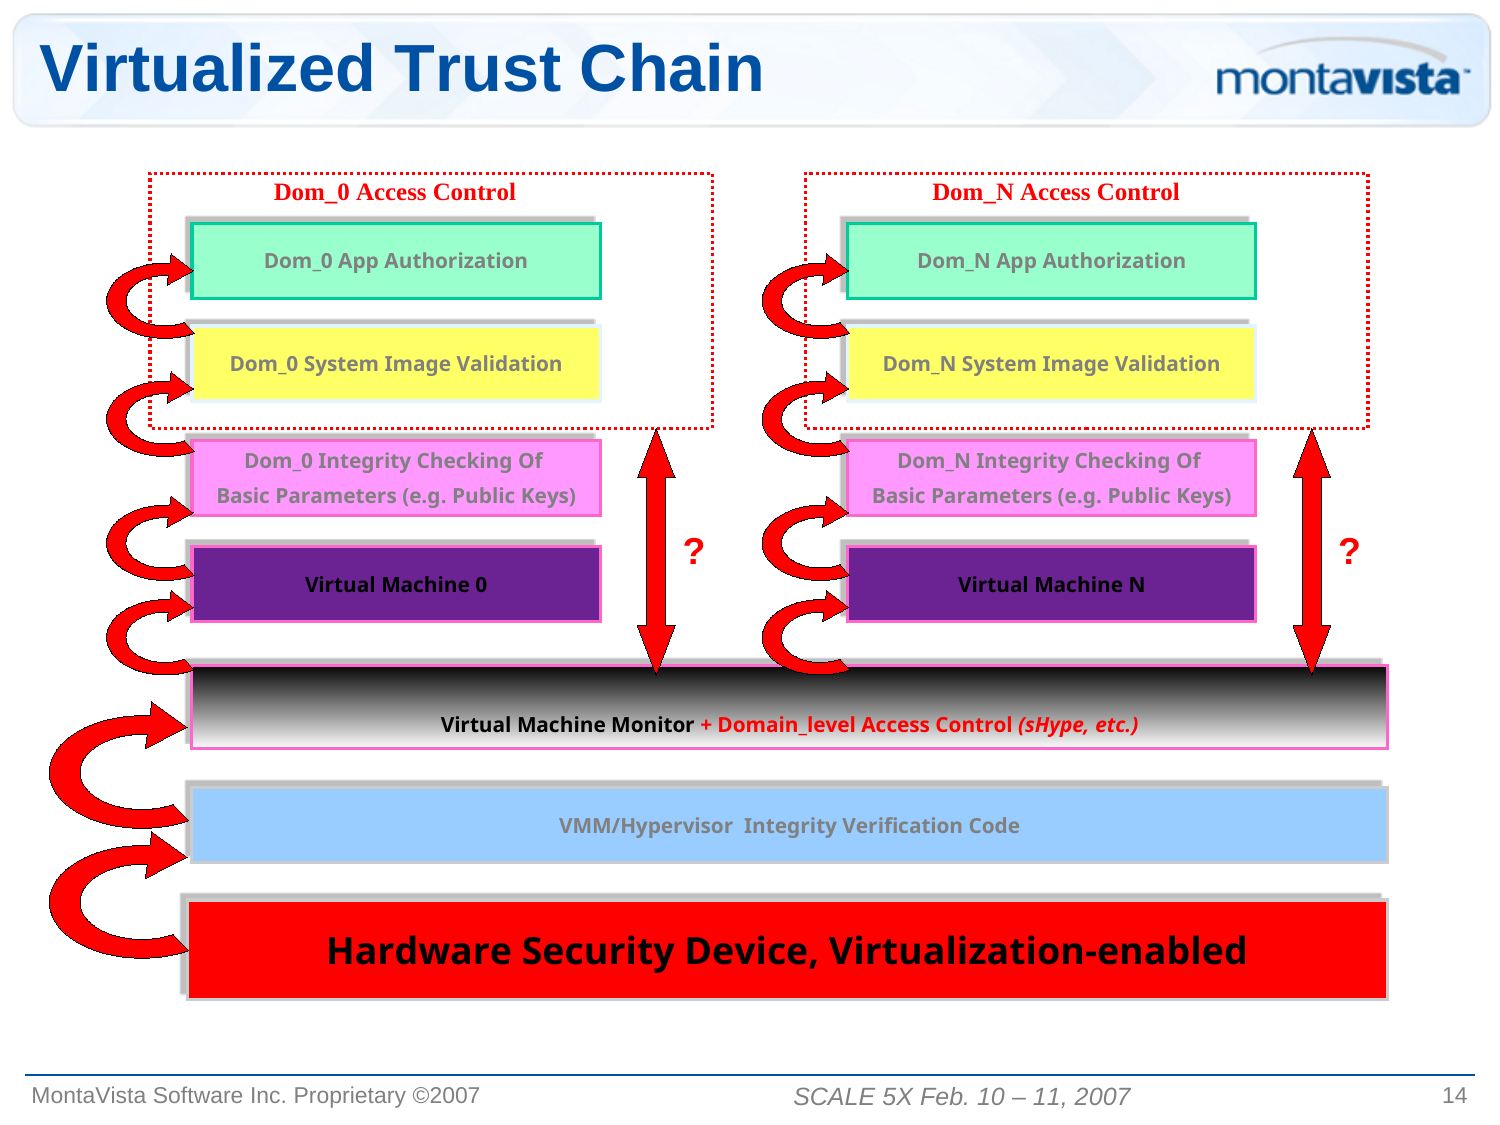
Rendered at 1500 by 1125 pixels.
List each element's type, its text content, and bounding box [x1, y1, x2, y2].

text_box Dom_N System Image Validation [847, 326, 1256, 402]
text_box Dom_0 Access Control [257, 170, 534, 214]
text_box Dom_0 System Image Validation [192, 326, 601, 402]
text_box Virtual Machine Monitor + Domain_level Access Control (sHype, etc.) [191, 665, 1388, 749]
text_box Dom_0 Integrity Checking Of Basic Parameters (e.g. Public Keys) [192, 440, 601, 516]
text_box Dom_0 App Authorization [192, 223, 601, 299]
text_box [762, 173, 1369, 676]
text_box [49, 701, 189, 829]
text_box VMM/Hypervisor Integrity Verification Code [191, 787, 1388, 863]
text_box [49, 831, 189, 959]
text_box [762, 496, 850, 581]
text_box Hardware Security Device, Virtualization-enabled [187, 899, 1388, 1000]
text_box [106, 496, 195, 581]
text_box [106, 173, 713, 676]
text_box [106, 590, 195, 675]
text_box ​ ? [657, 523, 733, 582]
text_box Dom_N Integrity Checking Of Basic Parameters (e.g. Public Keys) [847, 440, 1256, 516]
text_box Virtual Machine N [847, 546, 1256, 622]
text_box [762, 590, 850, 675]
text_box ​ ? [1312, 523, 1388, 582]
title Virtualized Trust Chain [24, 12, 1200, 126]
text_box Virtual Machine 0 [192, 546, 601, 622]
text_box Dom_N App Authorization [847, 223, 1256, 299]
text_box Dom_N Access Control [912, 170, 1201, 214]
